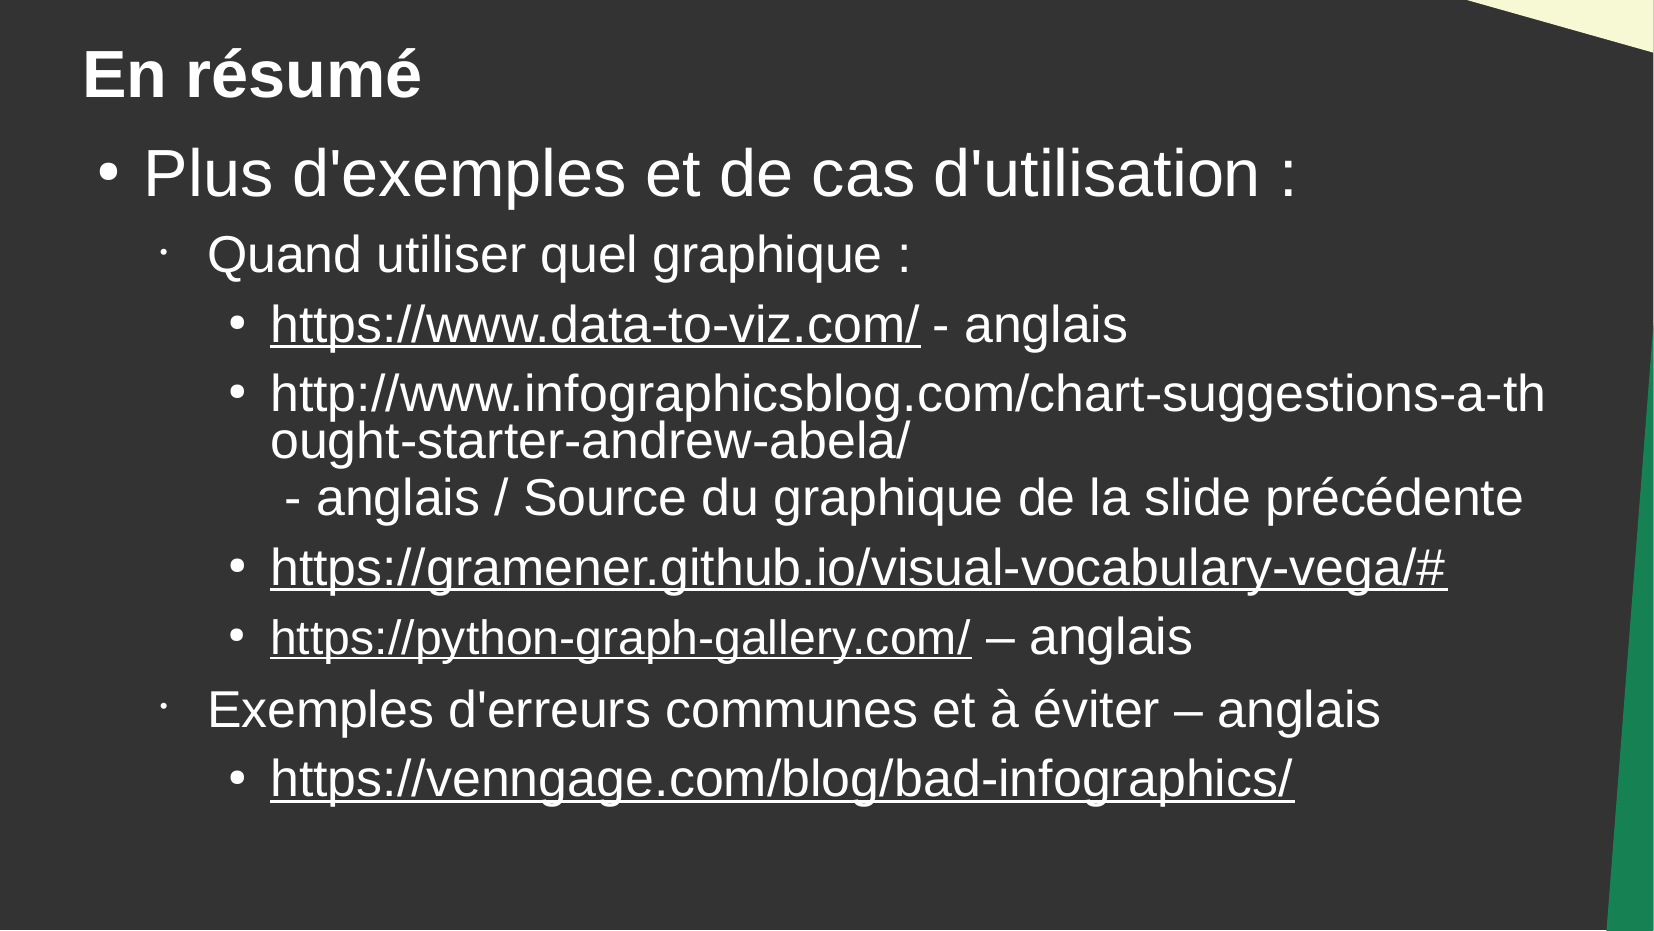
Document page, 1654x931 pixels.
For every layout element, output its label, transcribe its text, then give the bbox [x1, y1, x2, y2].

text_box [1466, 0, 1654, 53]
list Plus d'exemples et de cas d'utilisation : Quand utiliser quel graphique : https://www.data-to-viz.com/ - anglais http://www.infographicsblog.com/chart-suggestions-a-thought-starter-andrew-abela/ - anglais / Source du graphique de la slide précédente https://gramener.github.io/visual-vocabulary-vega/# https://python-graph-gallery.com/ – anglais Exemples d'erreurs communes et à éviter – anglais https://venngage.com/blog/bad-infographics/ [80, 135, 1560, 768]
title En résumé [82, 37, 1571, 115]
text_box [1606, 316, 1654, 931]
